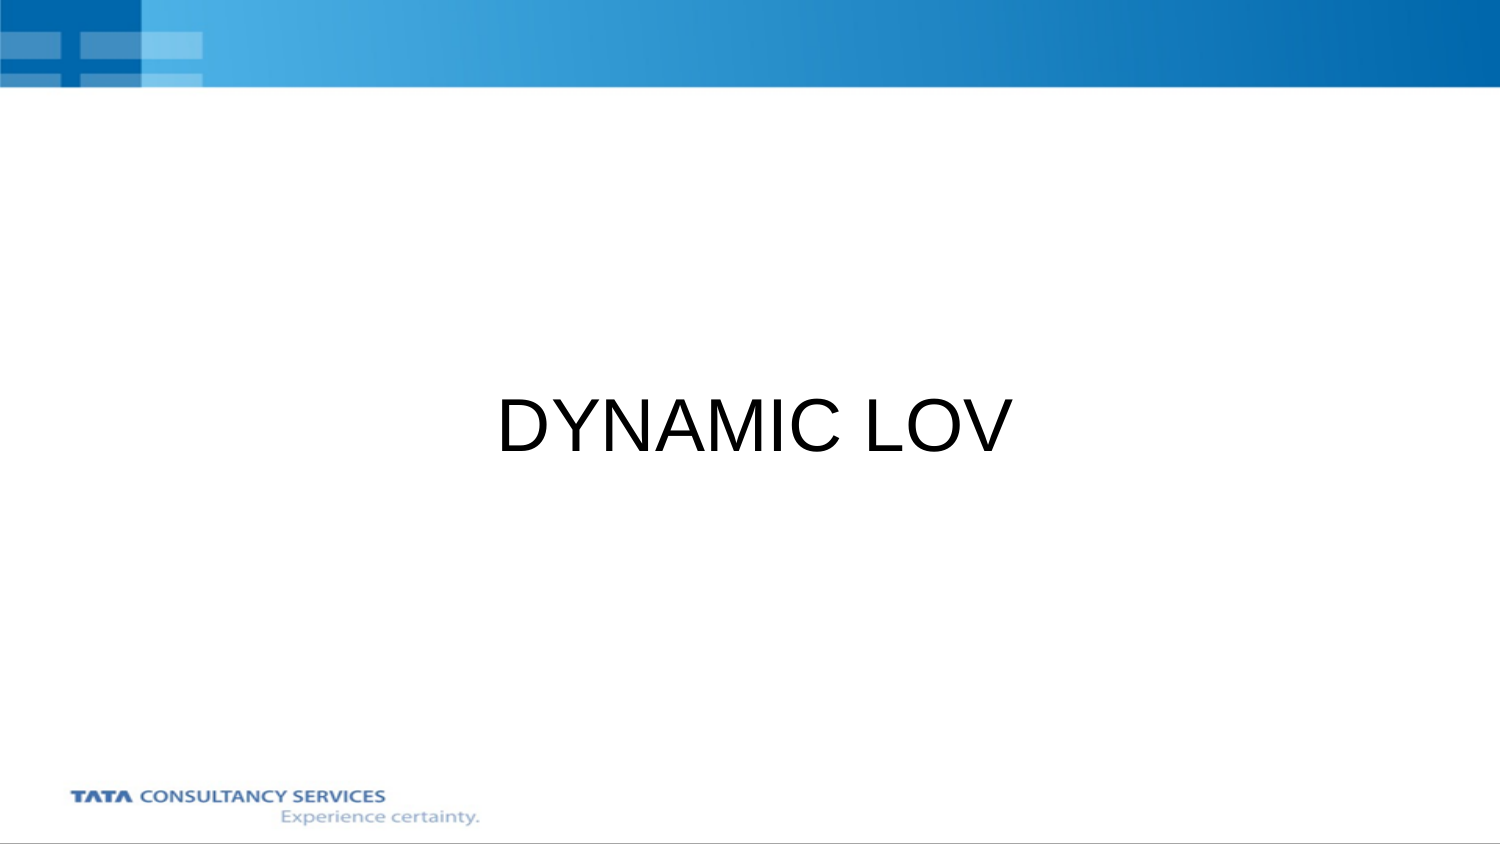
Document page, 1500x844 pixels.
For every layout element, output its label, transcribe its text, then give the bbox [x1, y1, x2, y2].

subtitle DYNAMIC LOV [70, 171, 1461, 673]
picture [0, 0, 1500, 843]
